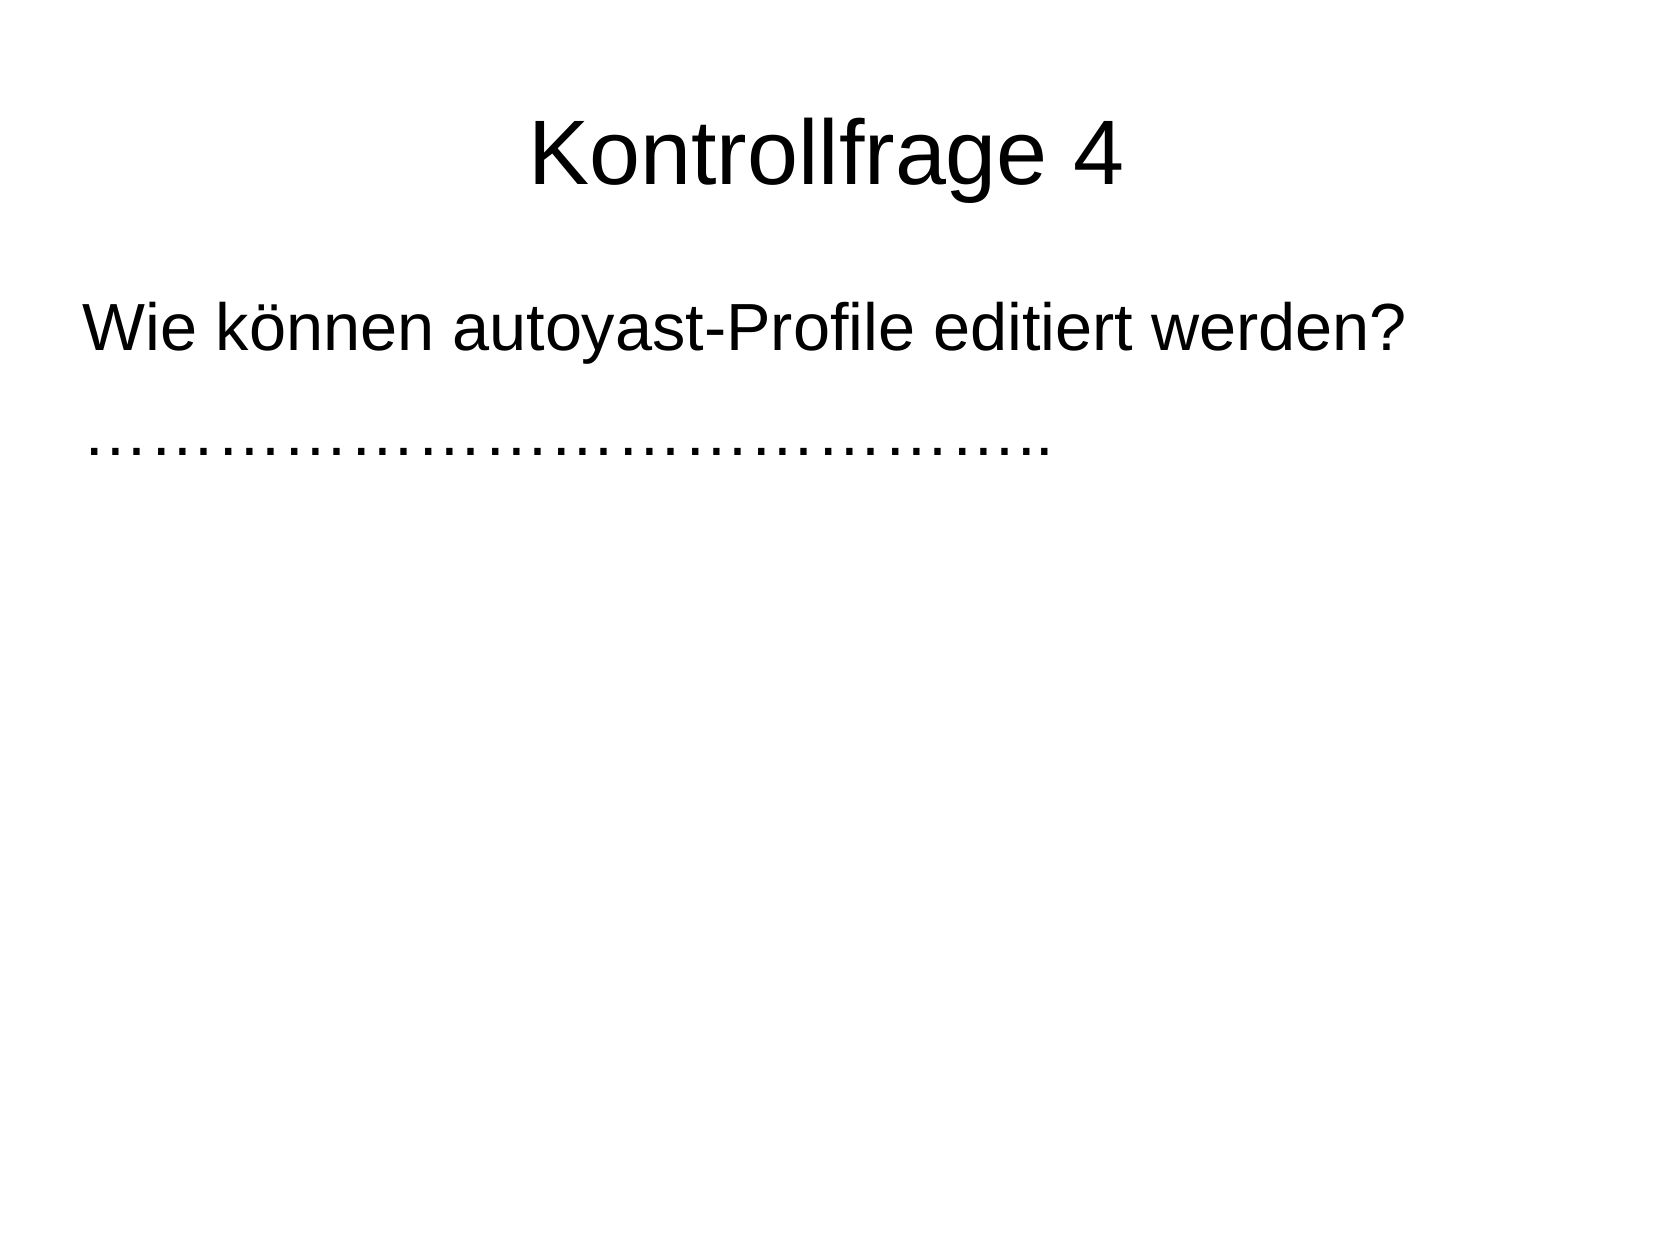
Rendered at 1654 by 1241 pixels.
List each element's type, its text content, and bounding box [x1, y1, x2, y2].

title Kontrollfrage 4 [82, 101, 1571, 205]
list Wie können autoyast-Profile editiert werden? …………………………………….. [82, 290, 1571, 1010]
